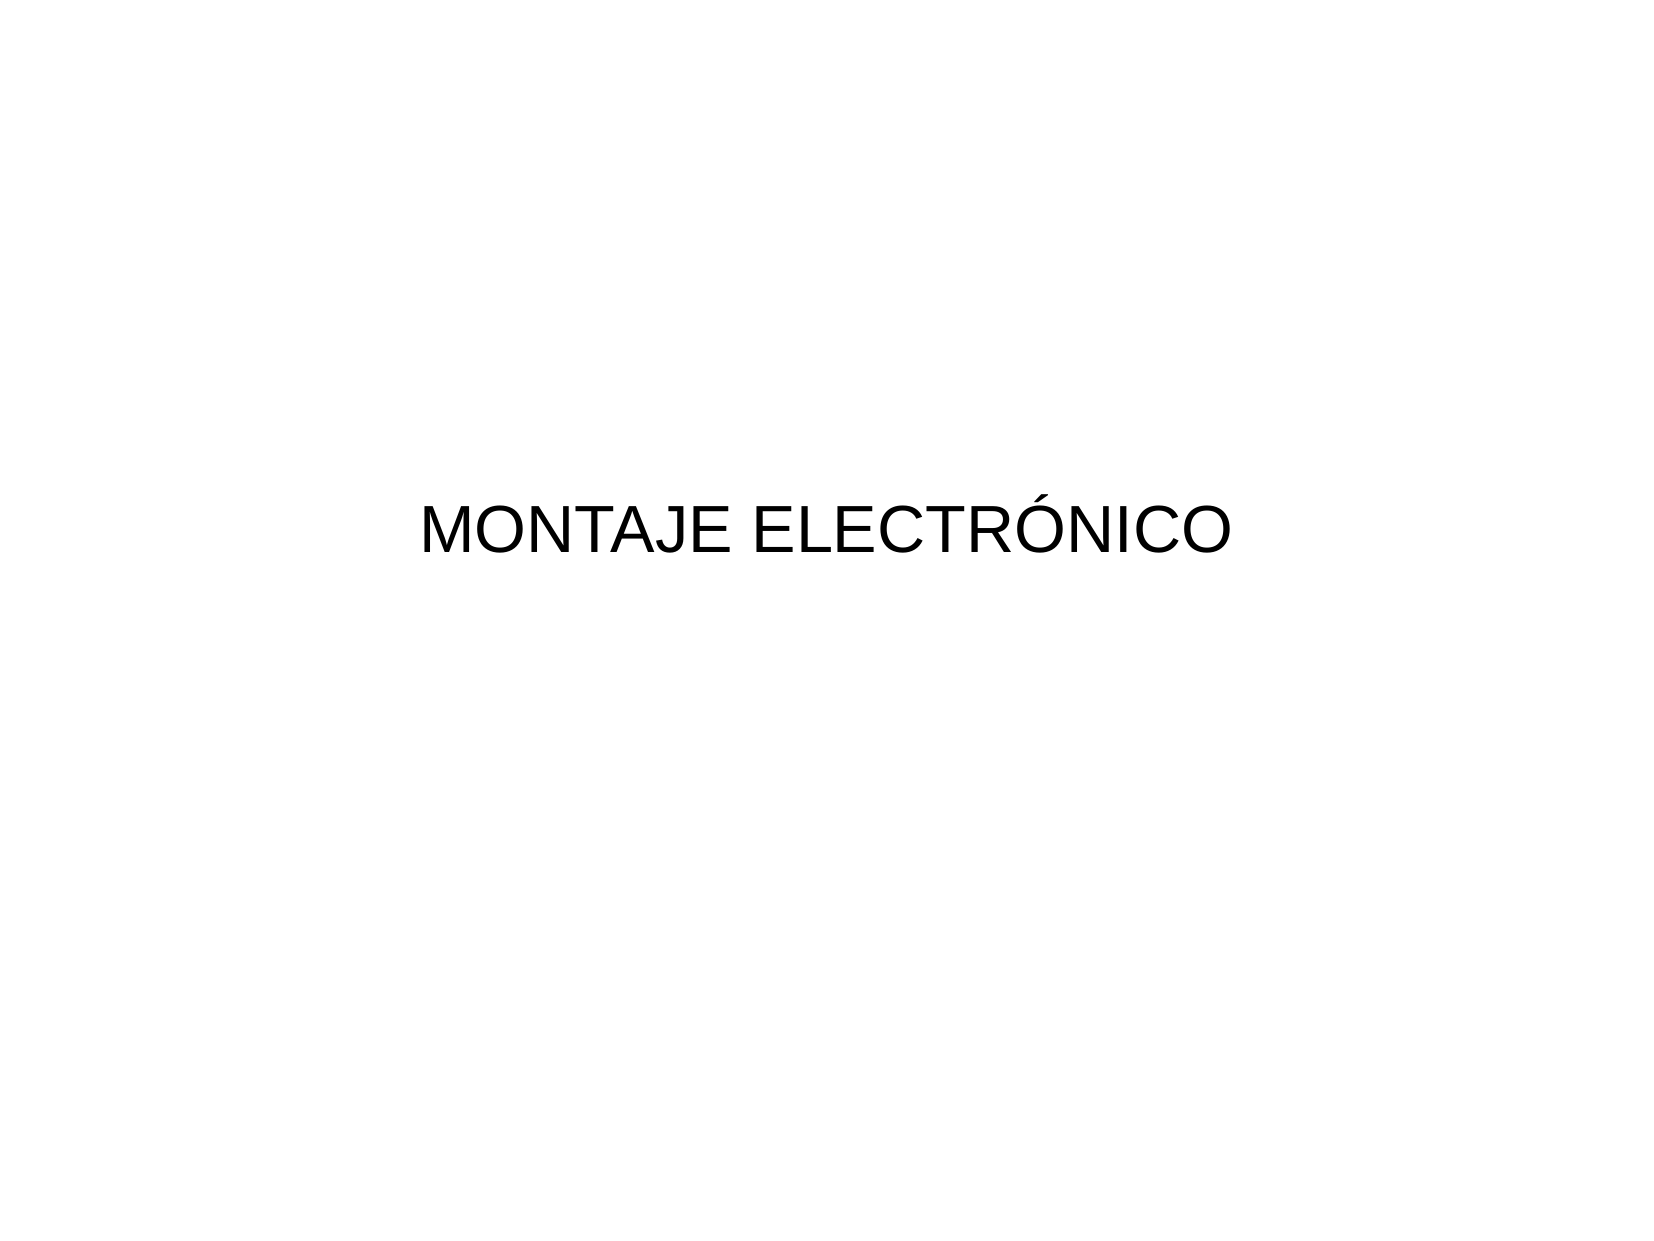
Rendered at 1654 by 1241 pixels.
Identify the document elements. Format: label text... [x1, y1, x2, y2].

subtitle MONTAJE ELECTRÓNICO [82, 49, 1571, 1010]
